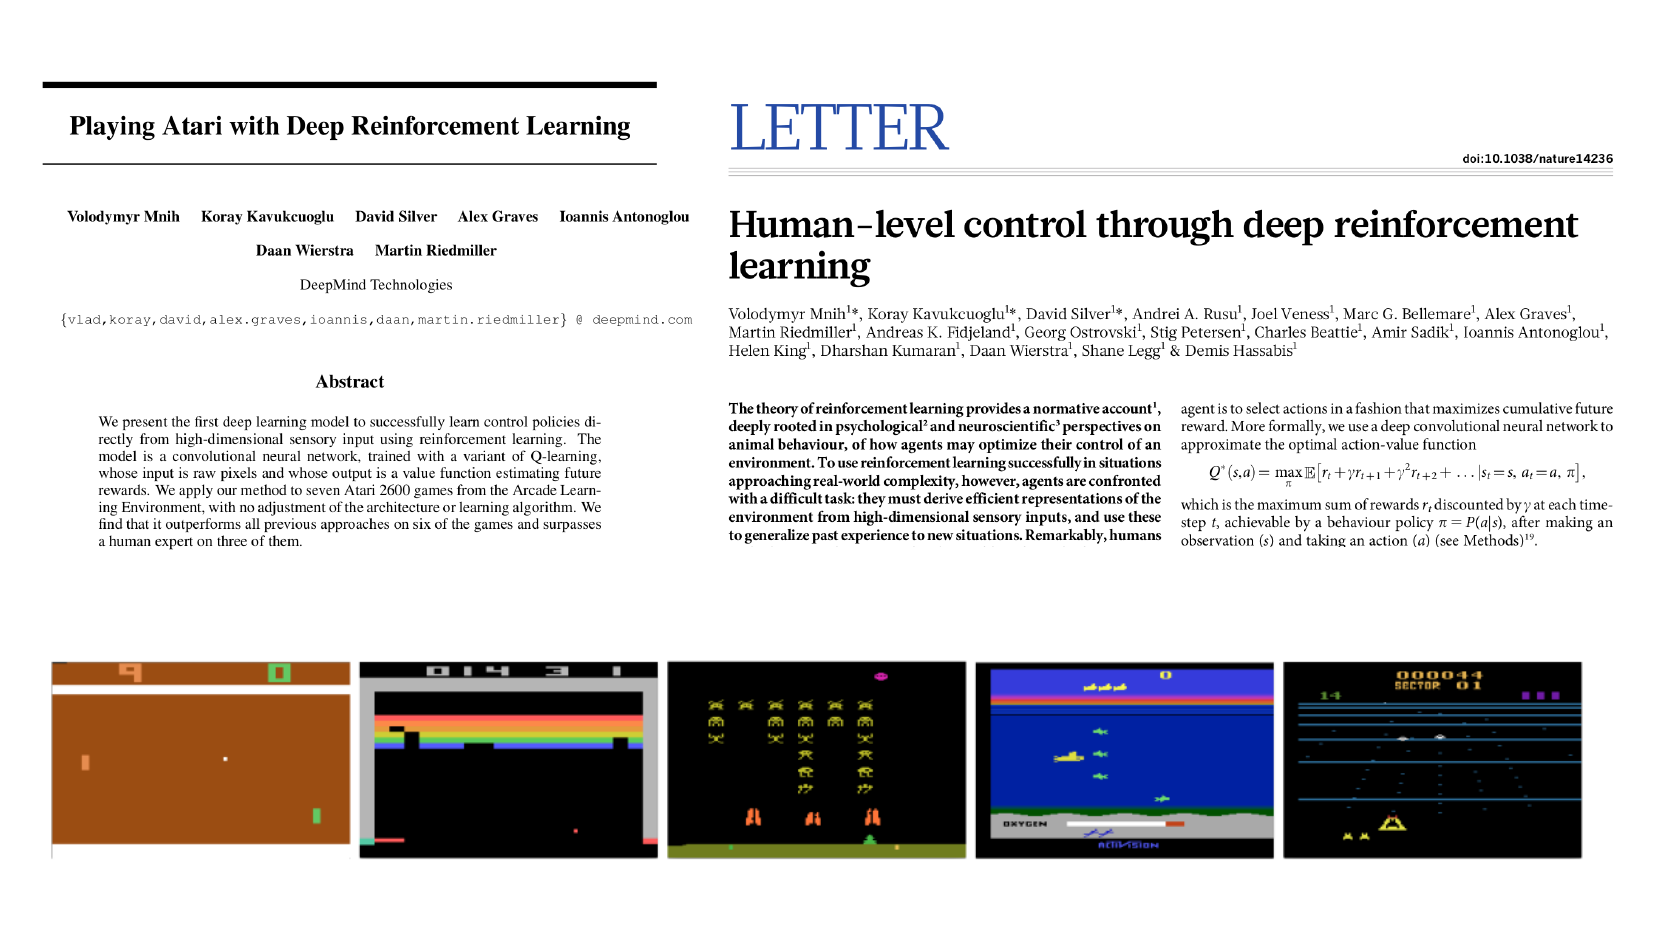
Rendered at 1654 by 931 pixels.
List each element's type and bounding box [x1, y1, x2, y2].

picture [24, 68, 1628, 564]
picture [30, 638, 1612, 894]
